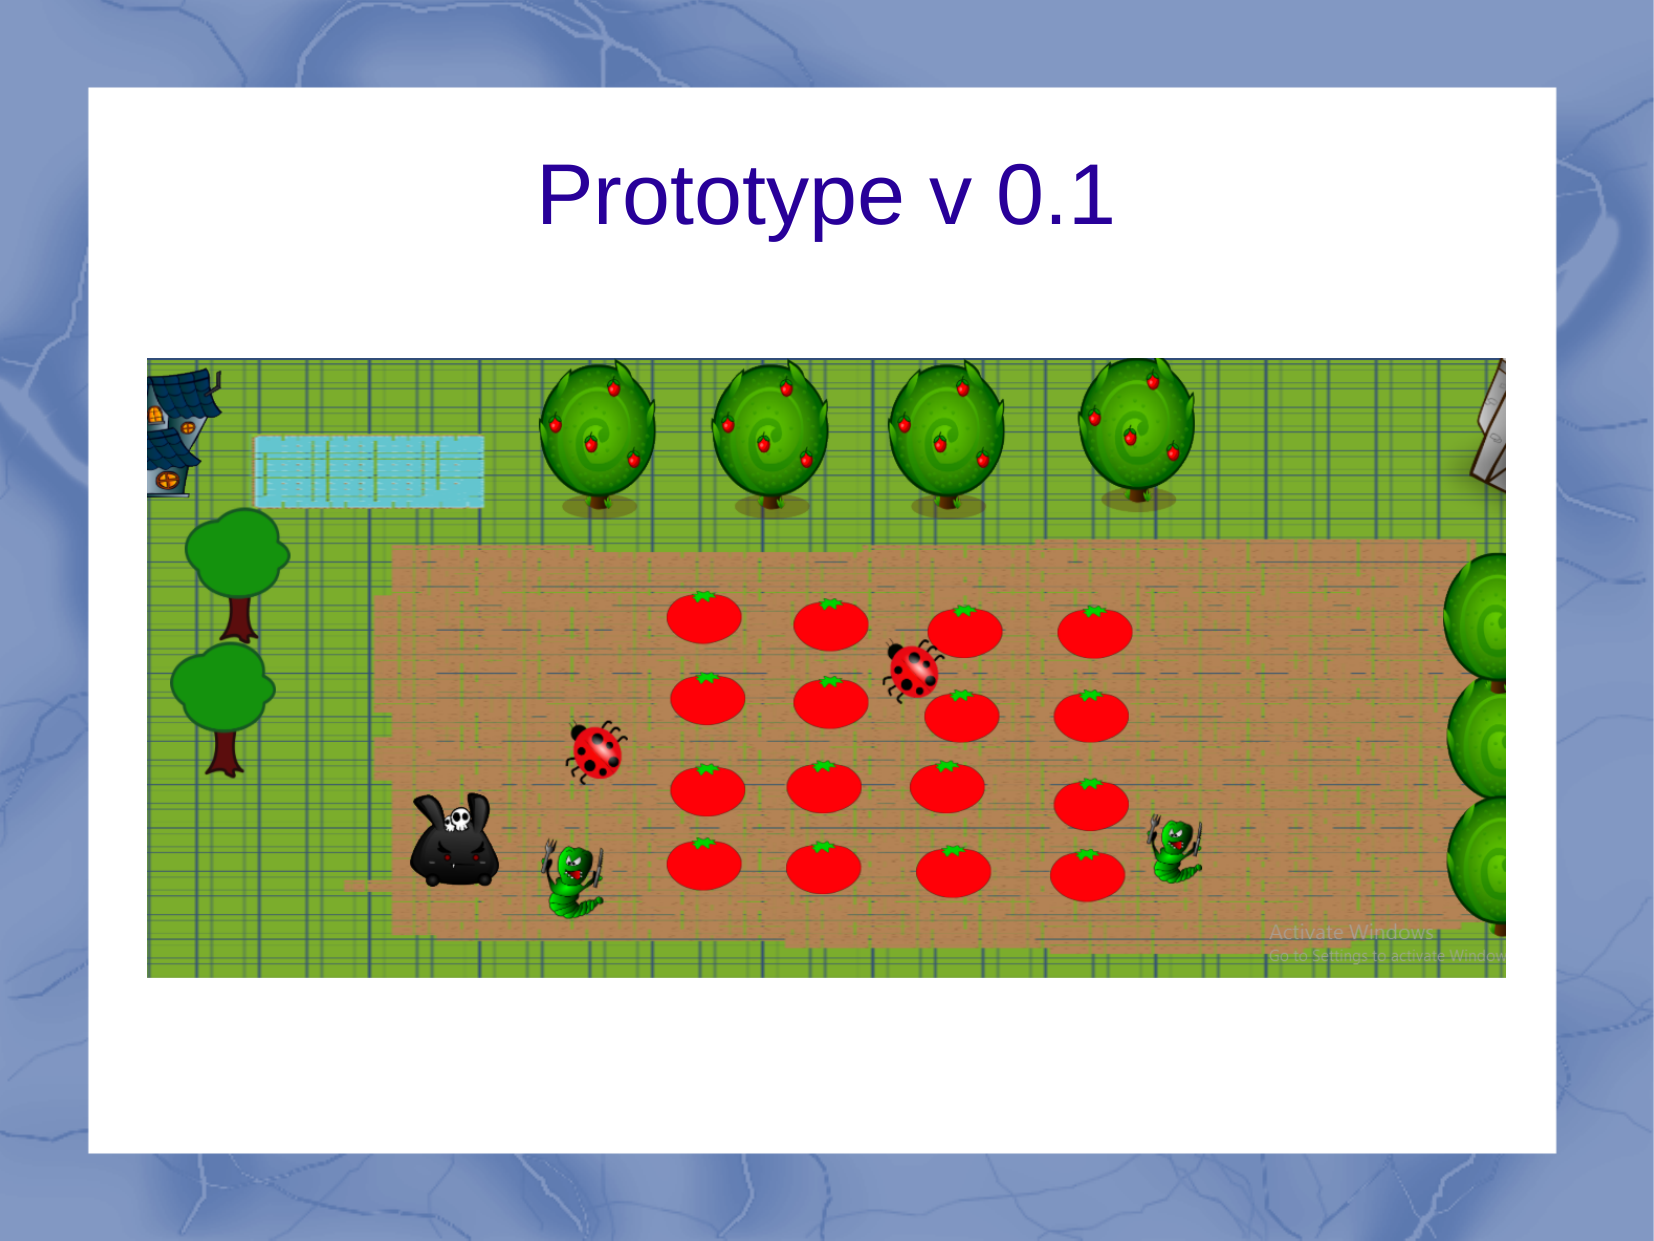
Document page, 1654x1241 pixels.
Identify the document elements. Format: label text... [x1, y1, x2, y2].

picture [0, 0, 1654, 1241]
title Prototype v 0.1 [118, 90, 1536, 298]
